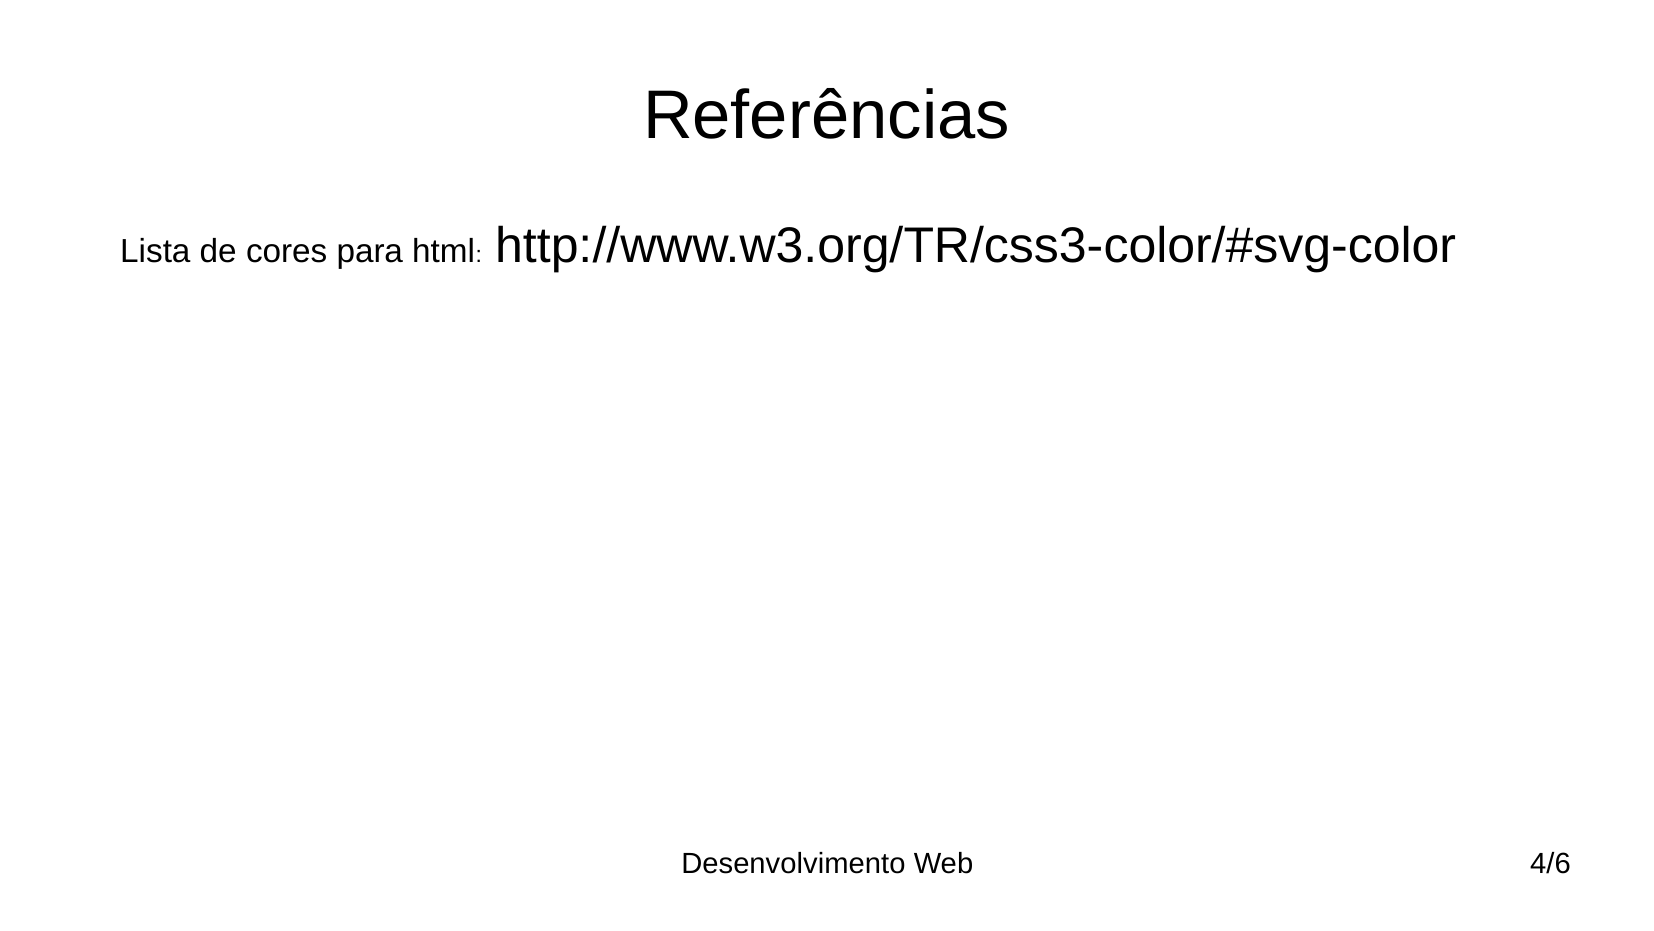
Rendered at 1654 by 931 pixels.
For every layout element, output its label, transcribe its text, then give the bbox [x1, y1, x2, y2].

title Referências [82, 37, 1571, 193]
list Lista de cores para html: http://www.w3.org/TR/css3-color/#svg-color [82, 217, 1571, 758]
